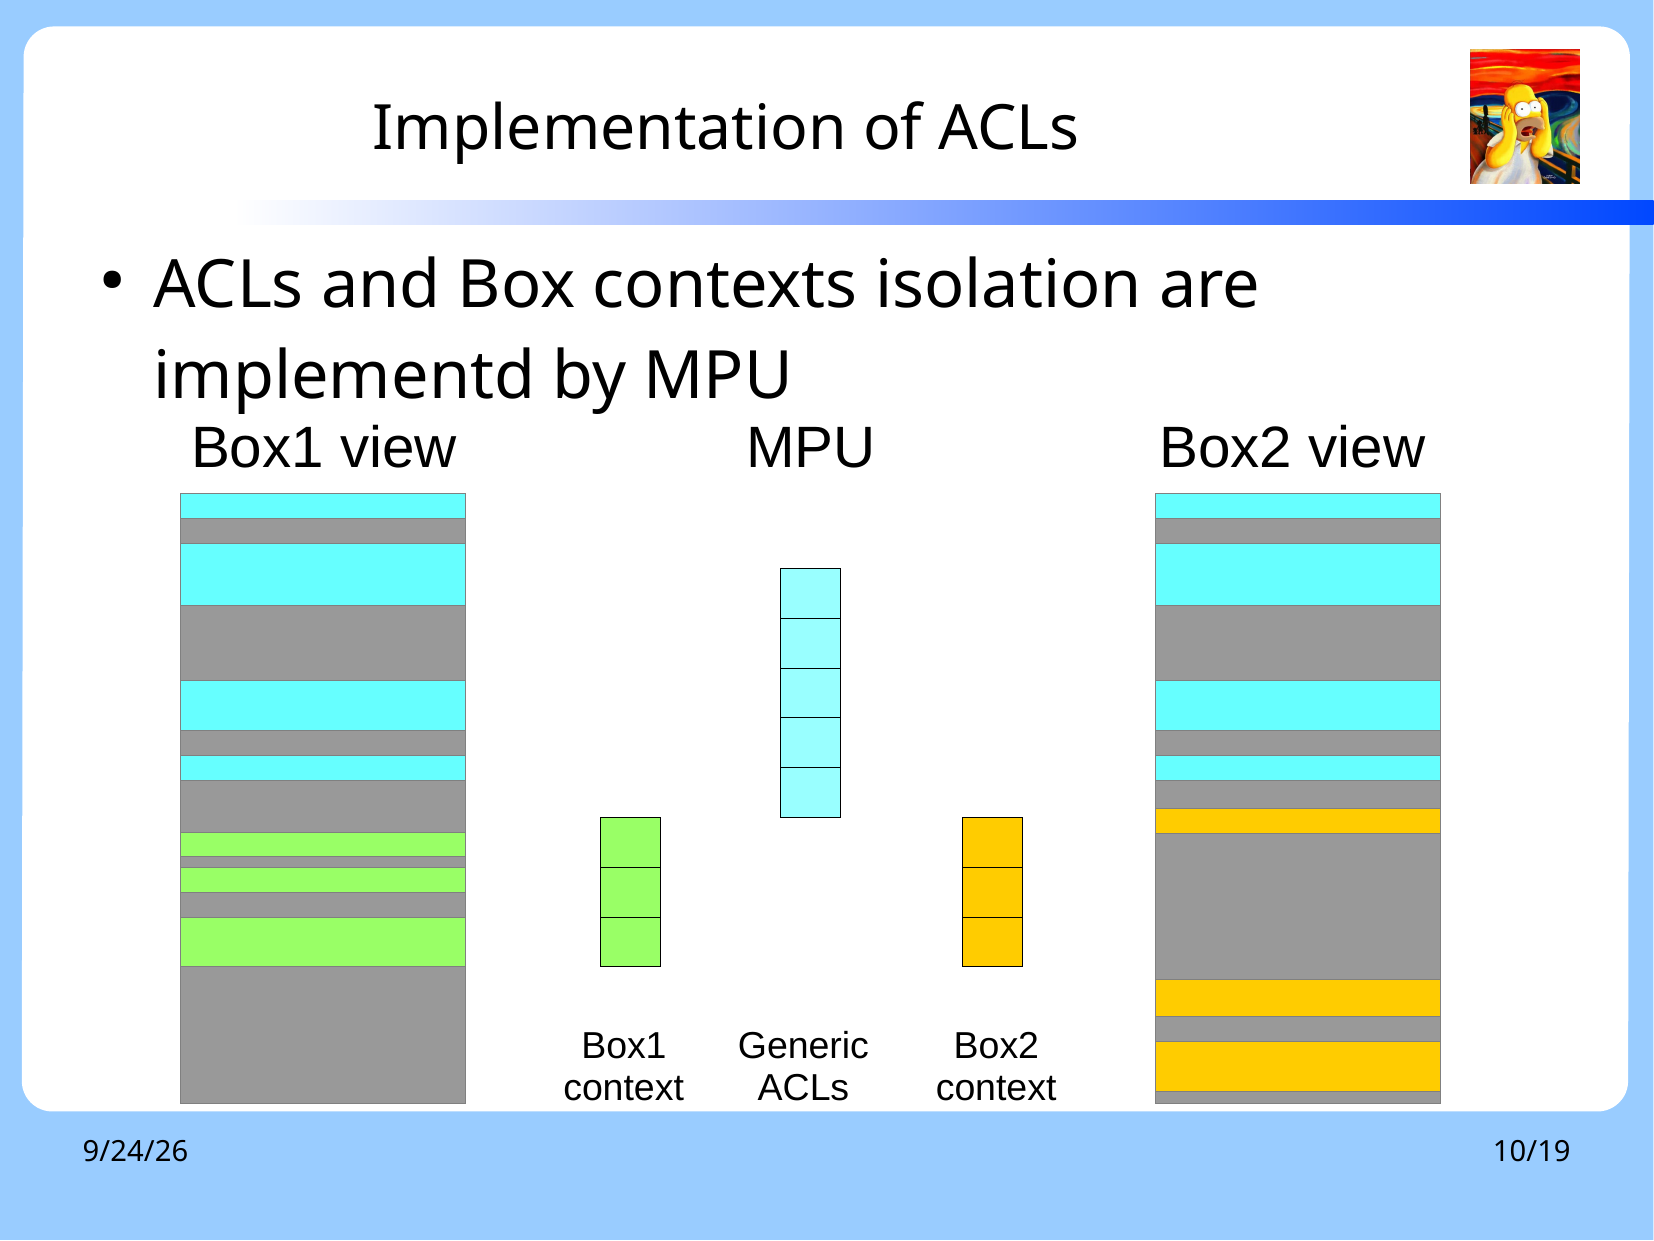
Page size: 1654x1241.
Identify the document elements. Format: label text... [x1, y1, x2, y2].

text_box [962, 956, 1023, 967]
text_box [600, 956, 661, 967]
text_box Box2 context [921, 1016, 1078, 1116]
title Implementation of ACLs [82, 49, 1371, 201]
picture [1470, 49, 1580, 184]
text_box [180, 956, 466, 1104]
text_box Box1 context [548, 1016, 717, 1116]
list ACLs and Box contexts isolation are implementd by MPU [82, 236, 1571, 956]
text_box [1155, 956, 1441, 1104]
text_box Generic ACLs [723, 1016, 889, 1116]
